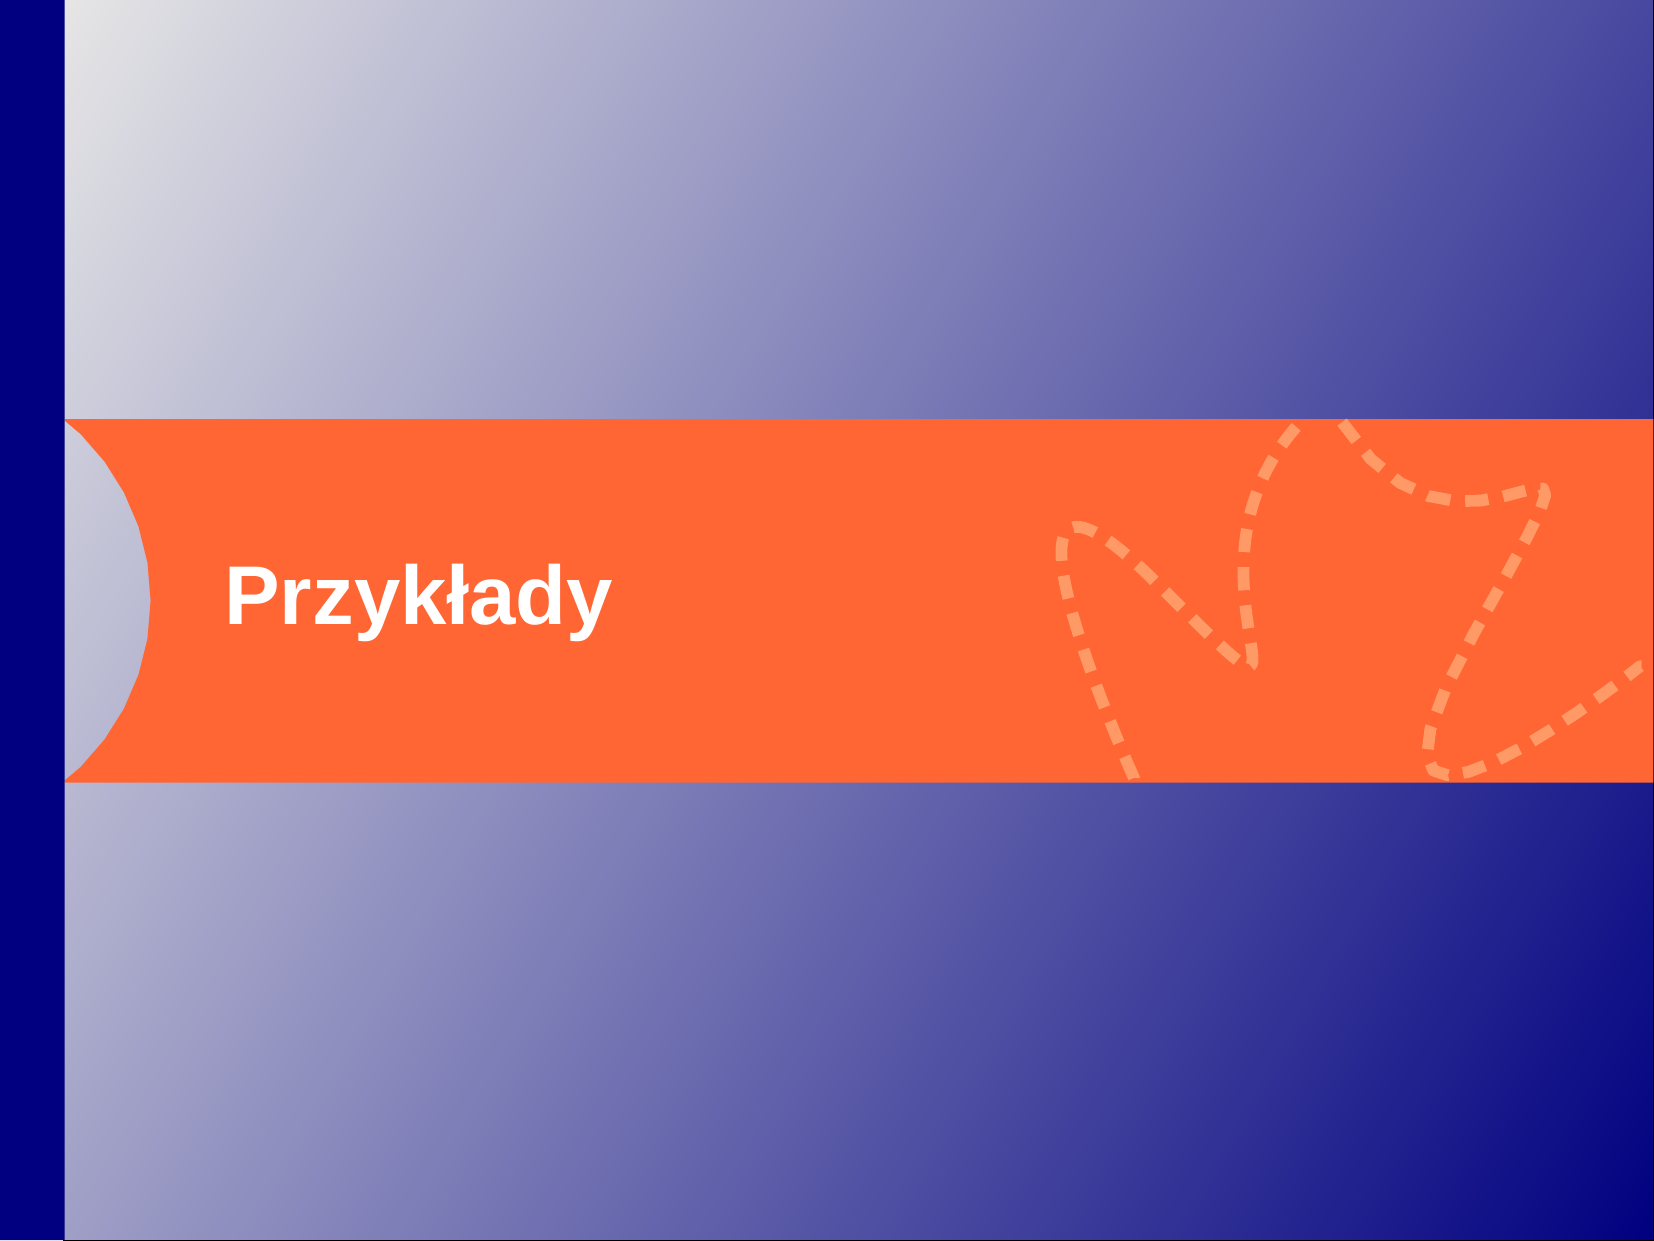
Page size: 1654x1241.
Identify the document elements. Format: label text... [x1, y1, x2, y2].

title Przykłady [224, 497, 1093, 704]
